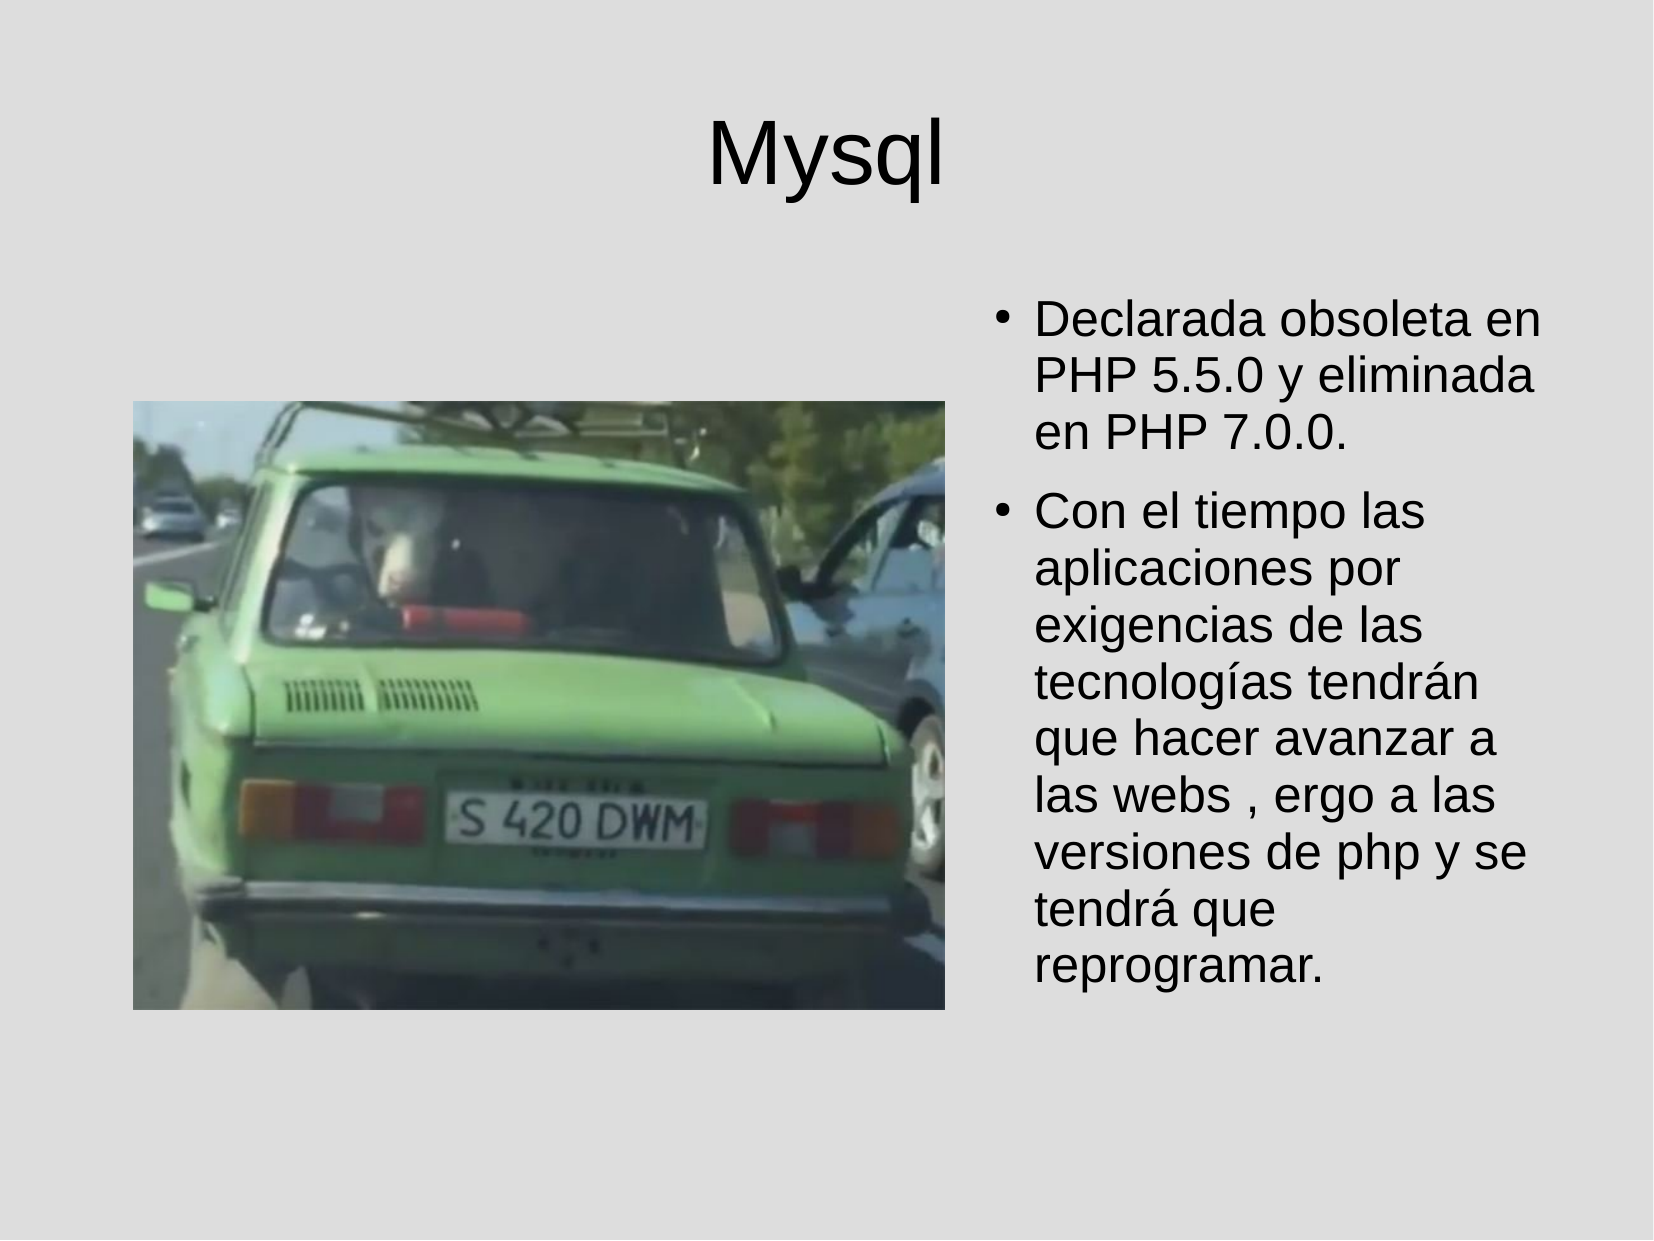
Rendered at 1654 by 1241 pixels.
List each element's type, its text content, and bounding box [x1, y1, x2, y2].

picture [133, 401, 945, 1010]
title Mysql [82, 49, 1571, 257]
list Declarada obsoleta en PHP 5.5.0 y eliminada en PHP 7.0.0. Con el tiempo las aplicaciones por exigencias de las tecnologías tendrán que hacer avanzar a las webs , ergo a las versiones de php y se tendrá que reprogramar. [980, 290, 1571, 1010]
